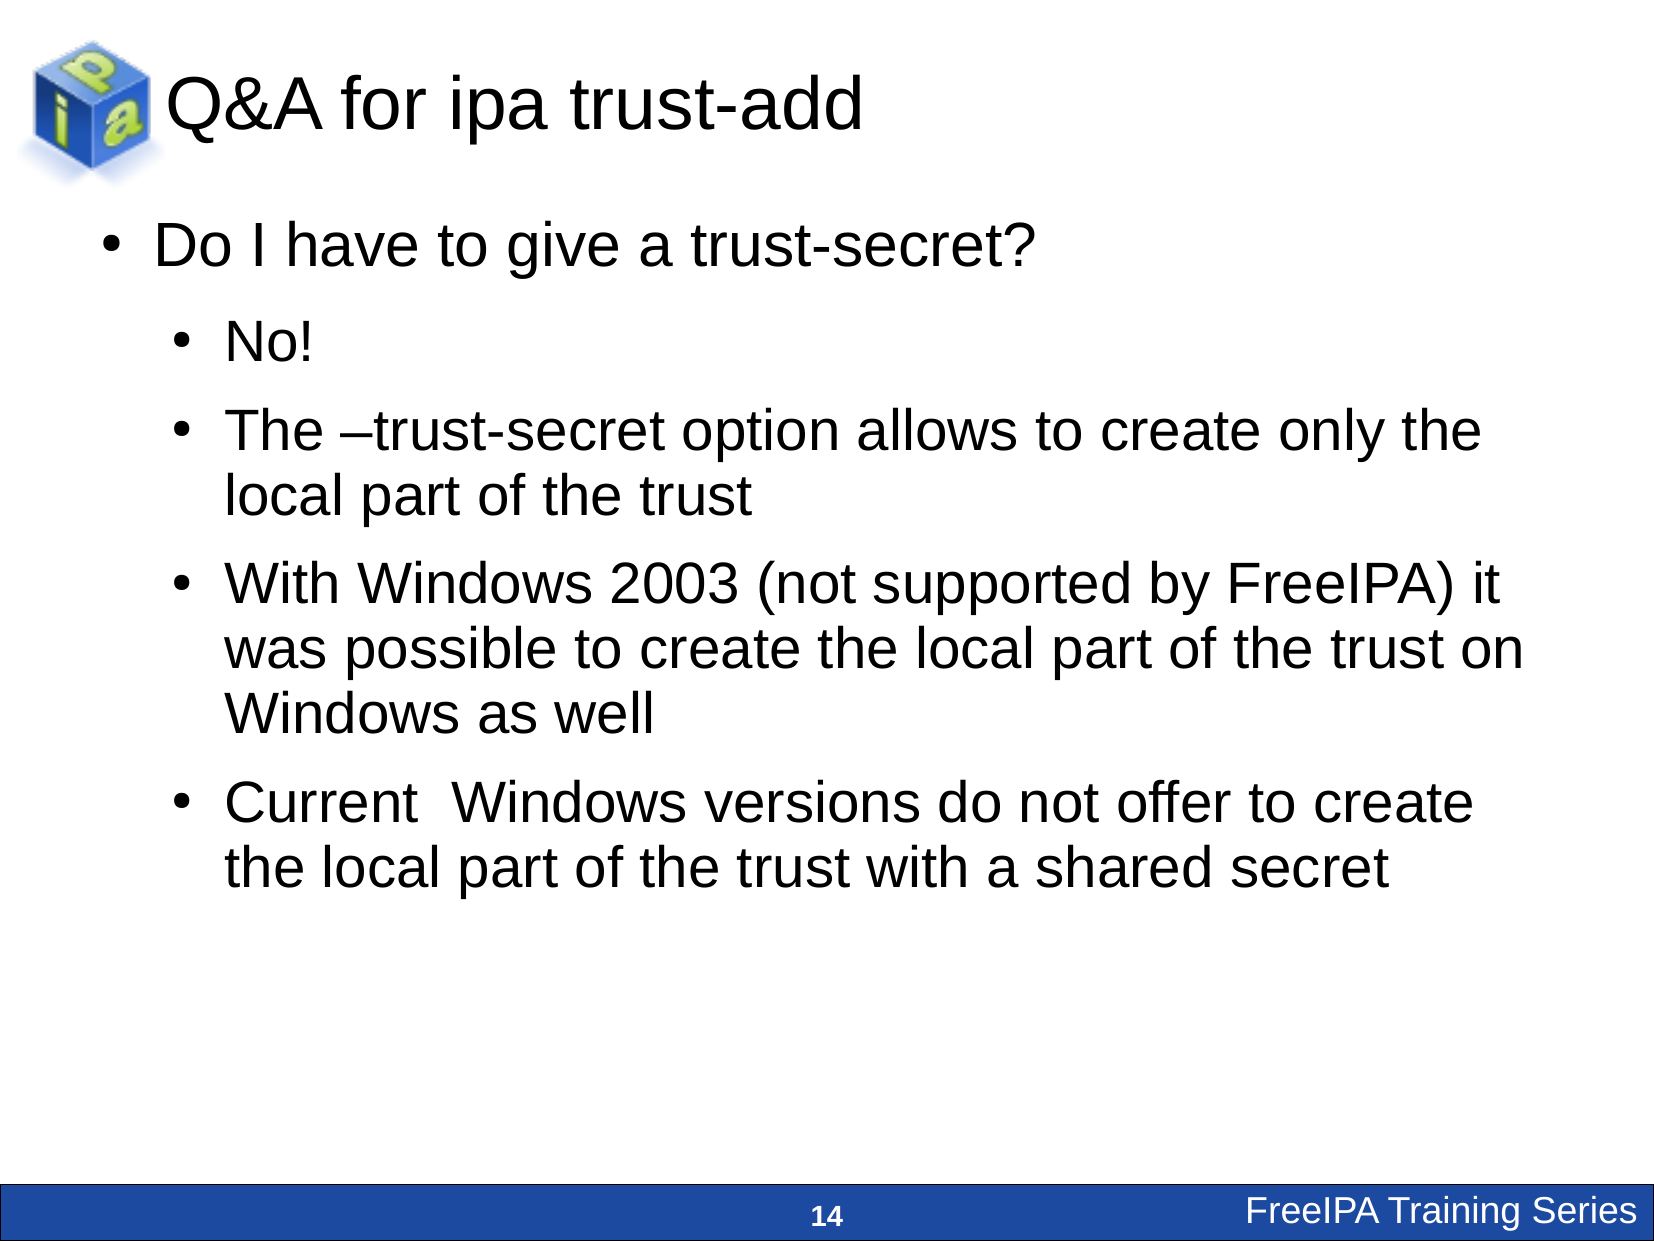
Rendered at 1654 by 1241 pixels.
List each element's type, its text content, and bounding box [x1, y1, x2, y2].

list Do I have to give a trust-secret? No! The –trust-secret option allows to create only the local part of the trust With Windows 2003 (not supported by FreeIPA) it was possible to create the local part of the trust on Windows as well Current Windows versions do not offer to create the local part of the trust with a shared secret [82, 209, 1571, 930]
title Q&A for ipa trust-add [165, 0, 1654, 208]
picture [17, 34, 165, 193]
